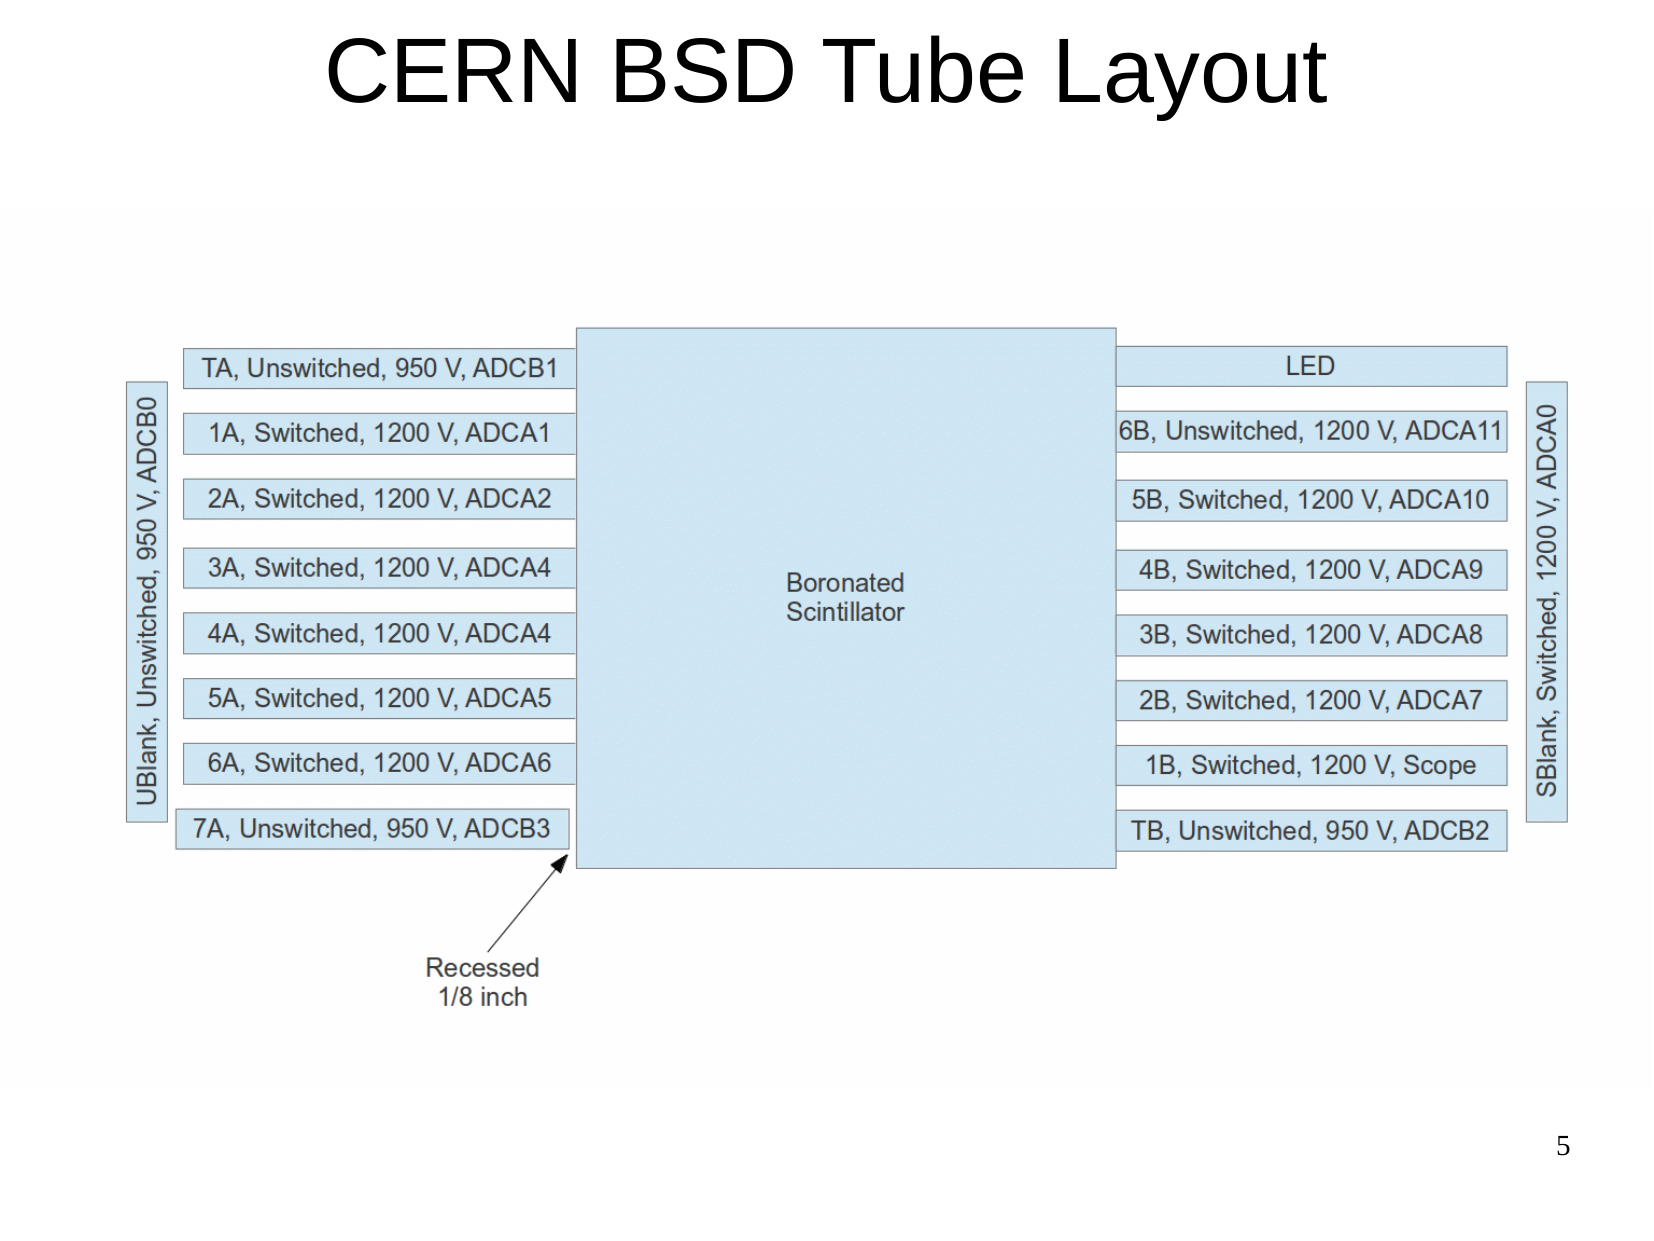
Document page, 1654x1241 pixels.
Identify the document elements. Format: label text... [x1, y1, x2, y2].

picture [0, 209, 1654, 1089]
title CERN BSD Tube Layout [82, 0, 1571, 174]
